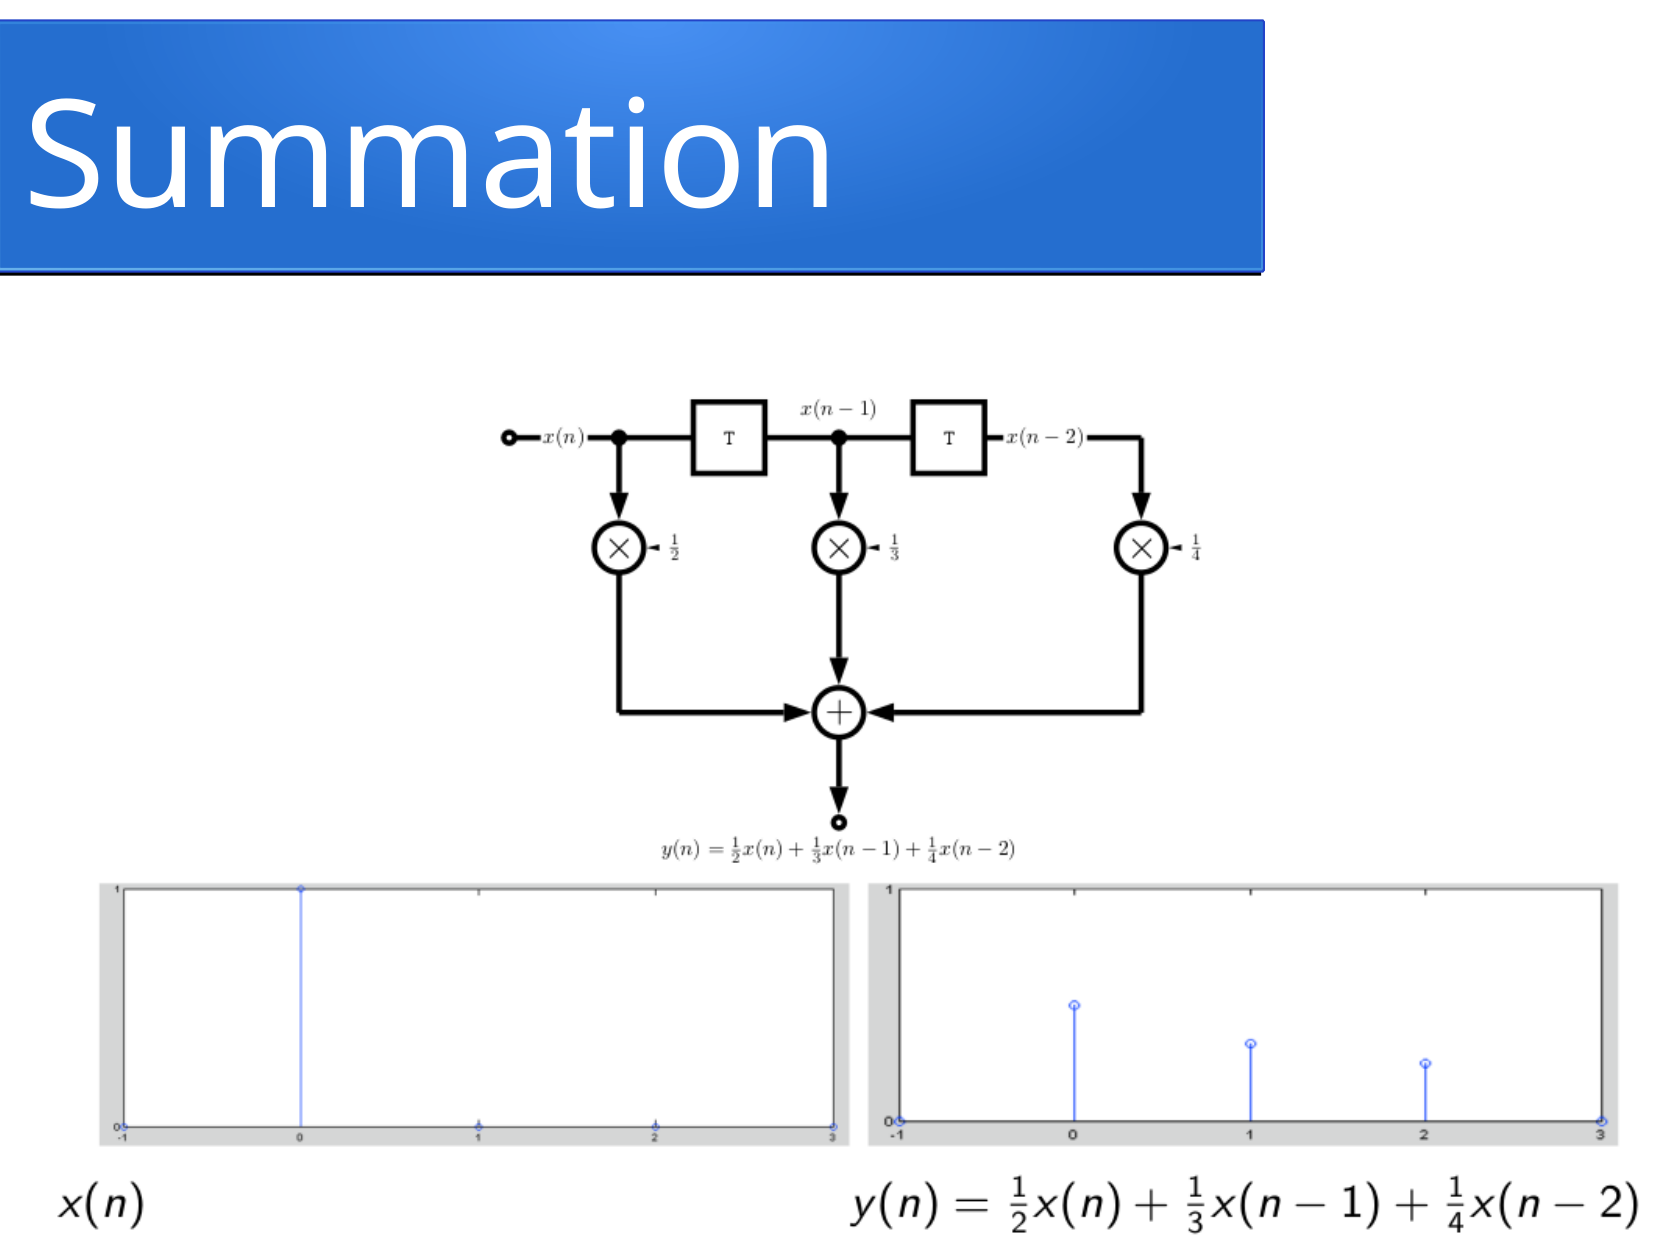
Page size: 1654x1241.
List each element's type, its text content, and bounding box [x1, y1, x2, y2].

picture [0, 295, 1654, 1241]
title Summation [23, 47, 1300, 252]
